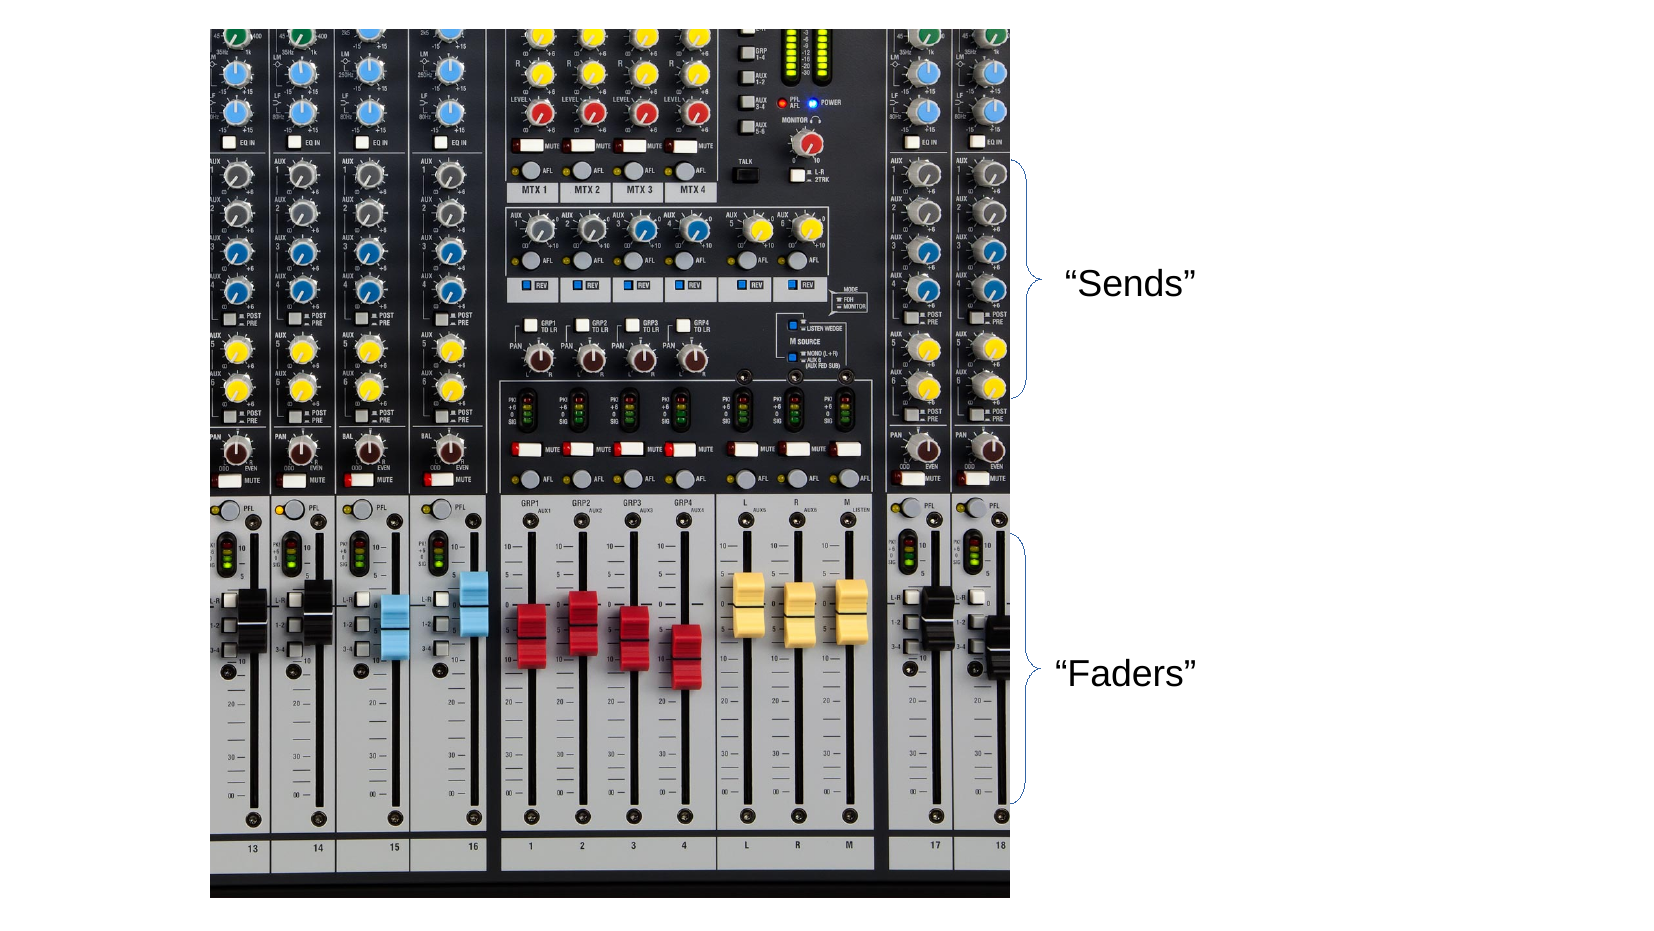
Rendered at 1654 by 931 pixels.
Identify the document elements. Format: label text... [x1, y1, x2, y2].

text_box “Sends” [1050, 255, 1246, 312]
text_box “Faders” [1040, 645, 1236, 702]
picture [210, 29, 1010, 898]
